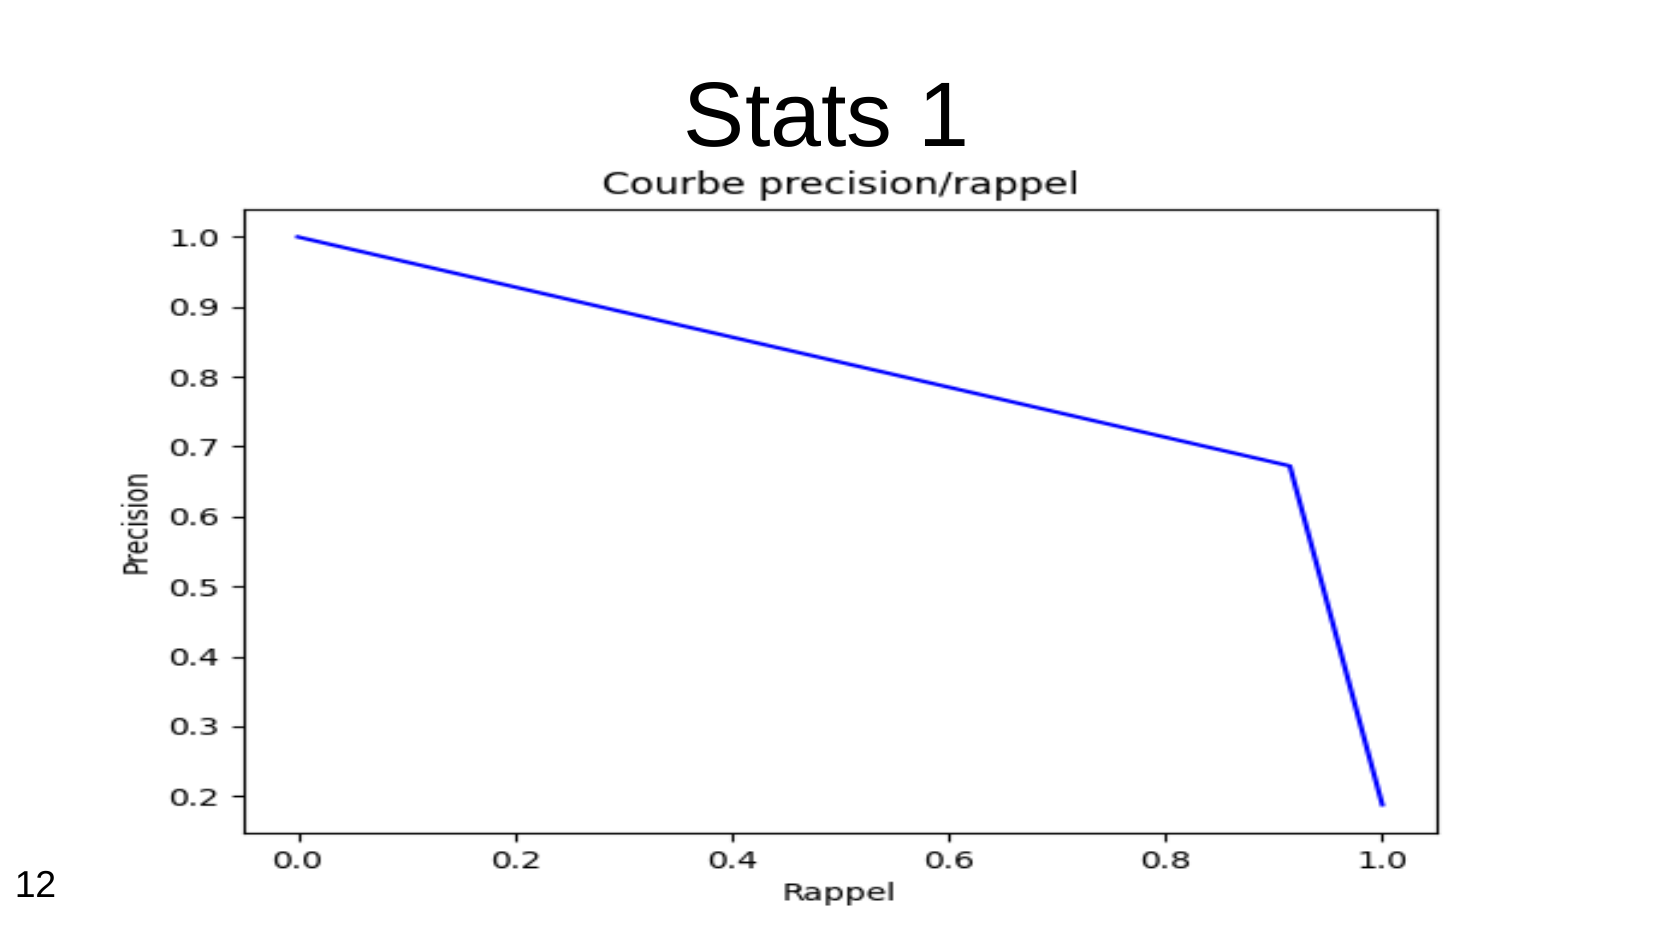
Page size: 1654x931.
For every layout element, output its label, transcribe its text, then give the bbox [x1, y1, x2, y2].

text_box <numéro> [0, 856, 629, 927]
title Stats 1 [82, 37, 1571, 193]
picture [88, 147, 1507, 916]
